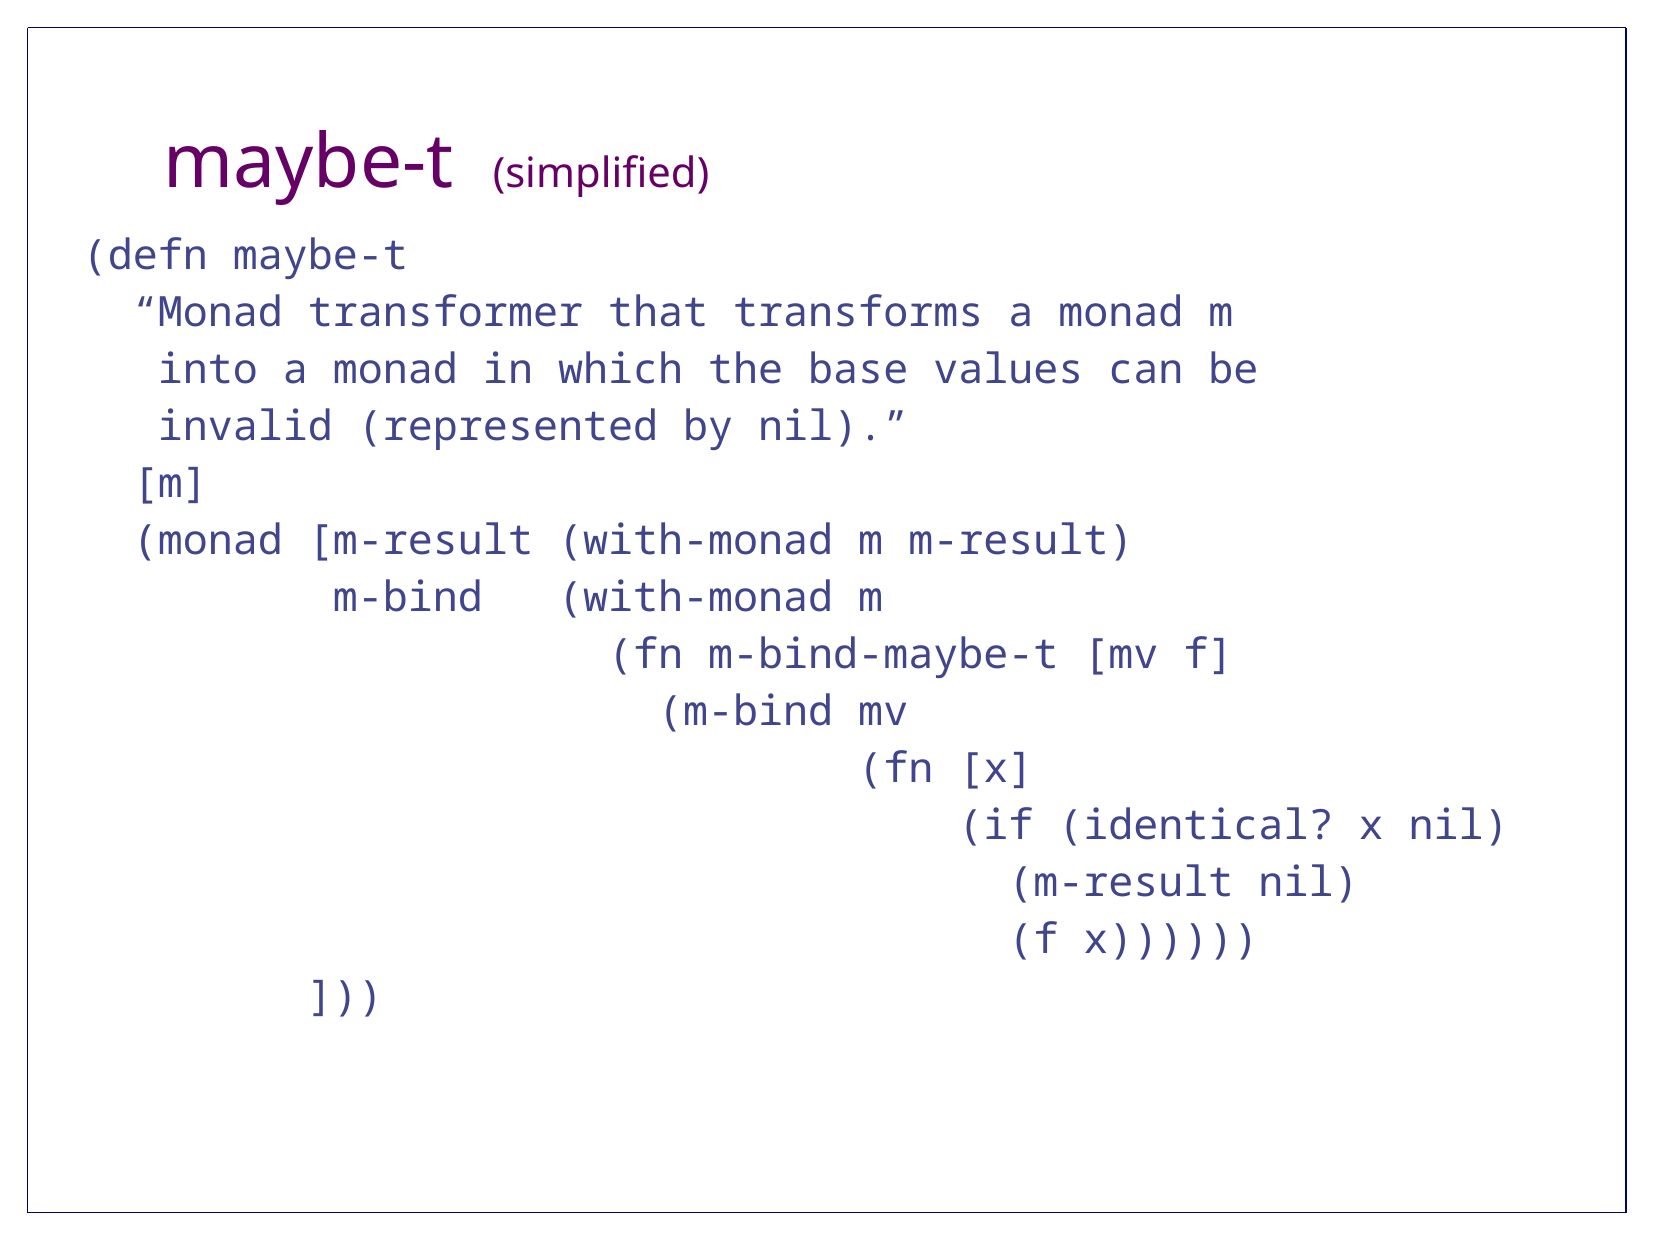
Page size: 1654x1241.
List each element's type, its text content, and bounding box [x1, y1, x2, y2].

list (defn maybe-t “Monad transformer that transforms a monad m into a monad in which the base values can be invalid (represented by nil).” [m] (monad [m-result (with-monad m m-result) m-bind (with-monad m (fn m-bind-maybe-t [mv f] (m-bind mv (fn [x] (if (identical? x nil) (m-result nil) (f x)))))) ])) [82, 225, 1576, 1201]
title maybe-t (simplified) [163, 54, 1528, 225]
